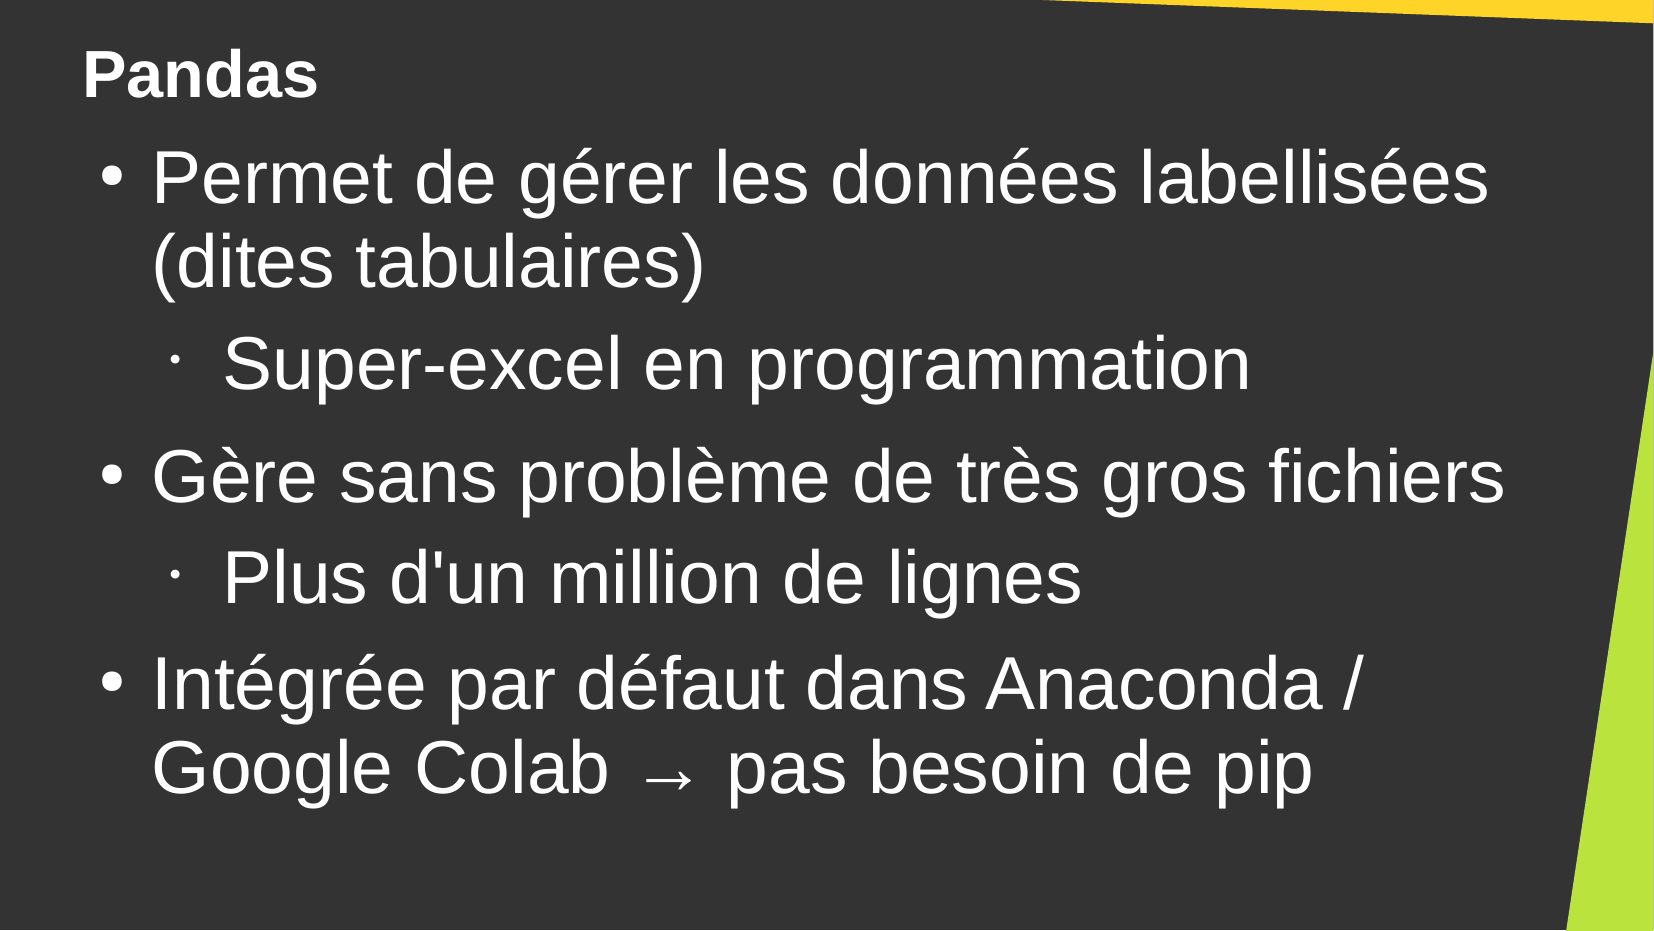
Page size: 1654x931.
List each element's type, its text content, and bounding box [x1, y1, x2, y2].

title Pandas [82, 37, 792, 115]
text_box [1042, 0, 1654, 24]
text_box [1566, 347, 1654, 931]
list Permet de gérer les données labellisées (dites tabulaires) Super-excel en programmation Gère sans problème de très gros fichiers Plus d'un million de lignes Intégrée par défaut dans Anaconda / Google Colab → pas besoin de pip [80, 135, 1560, 816]
